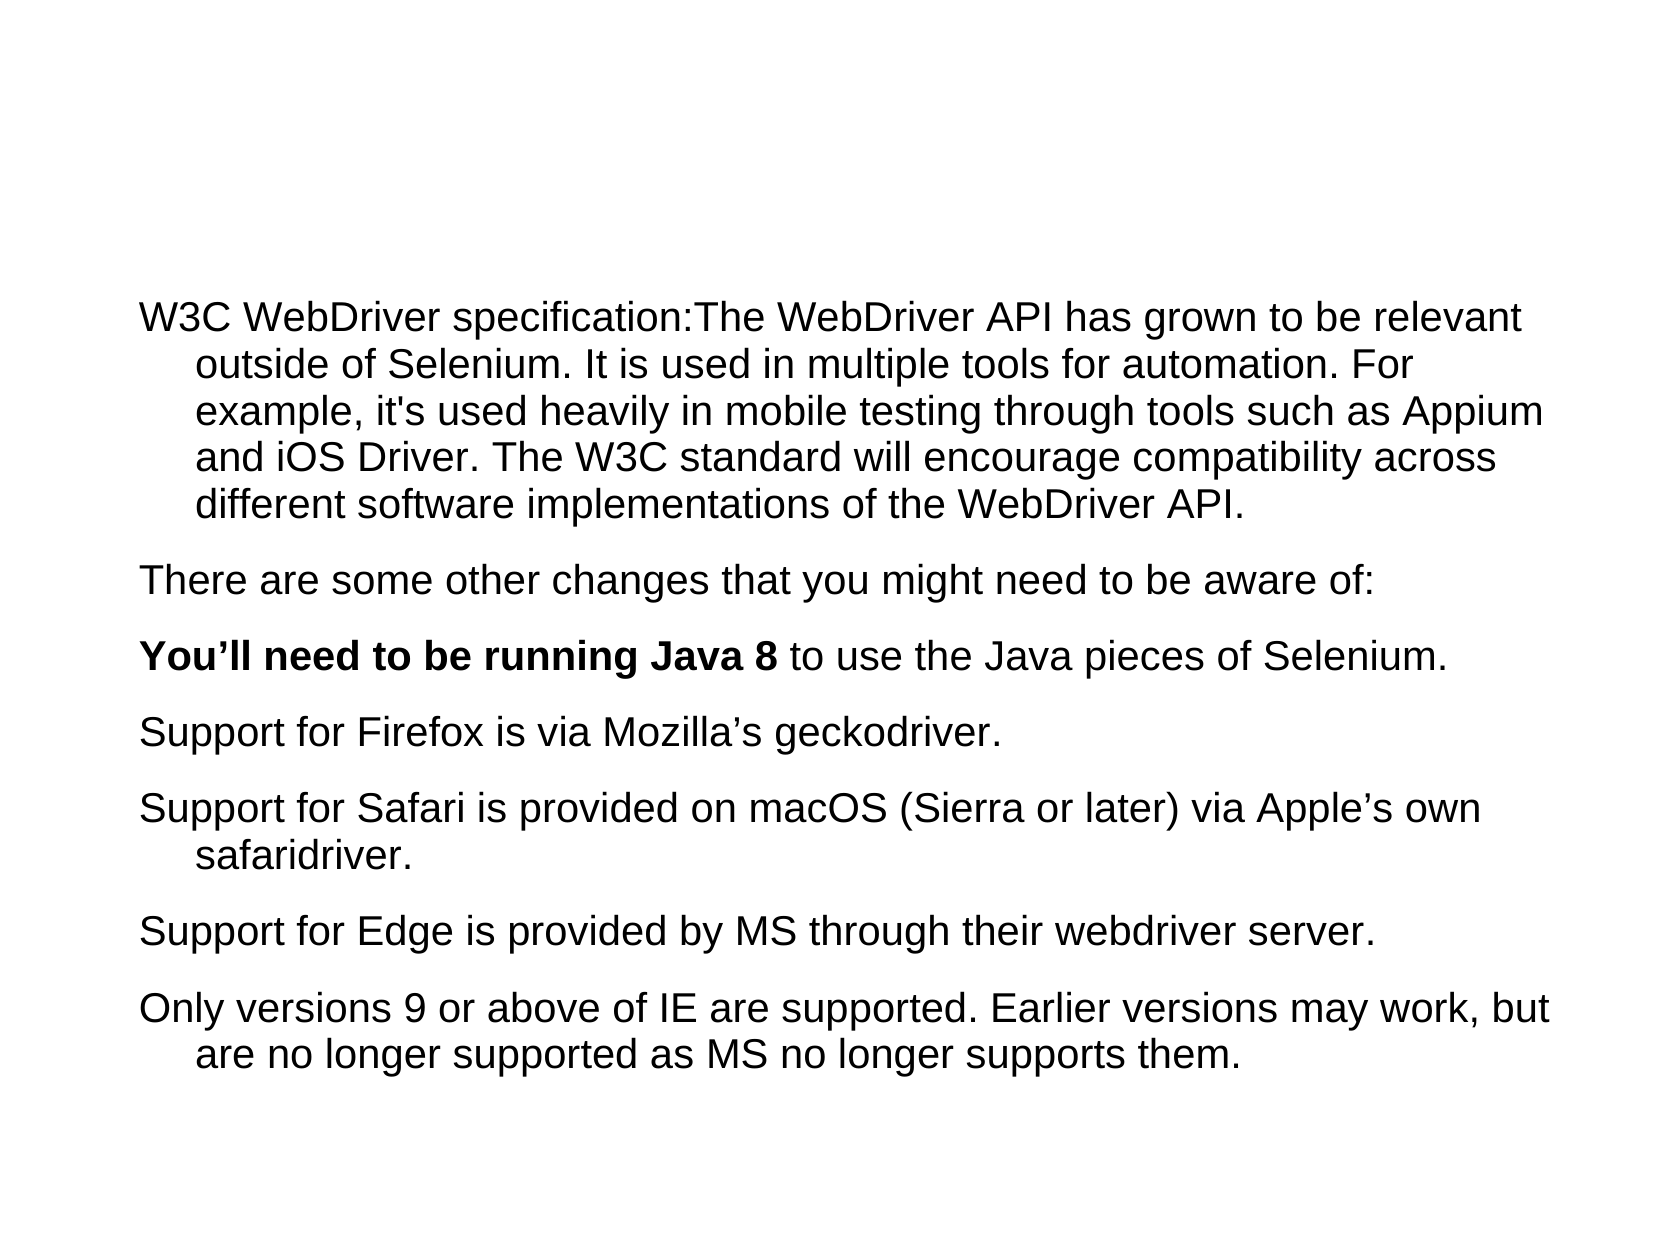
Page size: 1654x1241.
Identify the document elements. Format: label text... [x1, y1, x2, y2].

list W3C WebDriver specification:The WebDriver API has grown to be relevant outside of Selenium. It is used in multiple tools for automation. For example, it's used heavily in mobile testing through tools such as Appium and iOS Driver. The W3C standard will encourage compatibility across different software implementations of the WebDriver API. There are some other changes that you might need to be aware of: You’ll need to be running Java 8 to use the Java pieces of Selenium. Support for Firefox is via Mozilla’s geckodriver. Support for Safari is provided on macOS (Sierra or later) via Apple’s own safaridriver. Support for Edge is provided by MS through their webdriver server. Only versions 9 or above of IE are supported. Earlier versions may work, but are no longer supported as MS no longer supports them. [82, 290, 1571, 1109]
